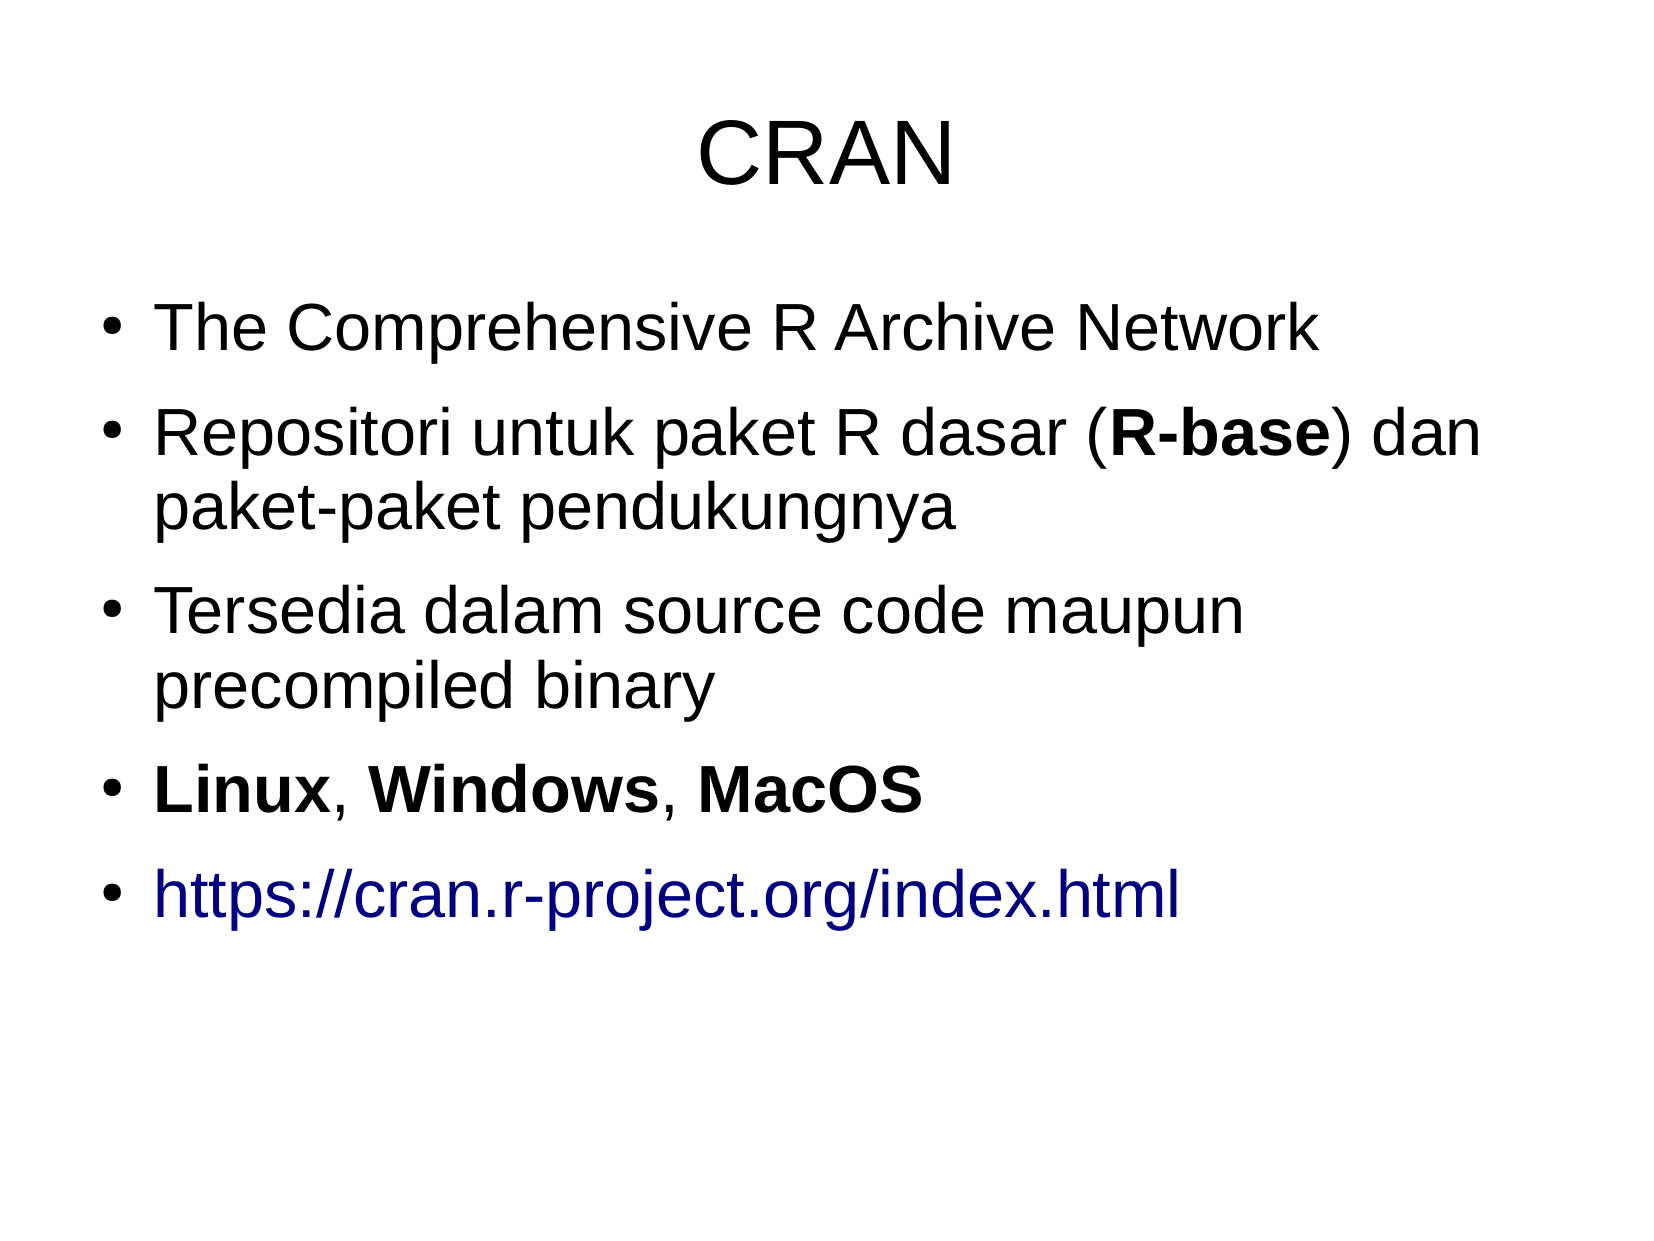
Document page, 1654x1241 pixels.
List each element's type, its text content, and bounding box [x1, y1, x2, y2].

list The Comprehensive R Archive Network Repositori untuk paket R dasar (R-base) dan paket-paket pendukungnya Tersedia dalam source code maupun precompiled binary Linux, Windows, MacOS https://cran.r-project.org/index.html [82, 290, 1571, 1010]
title CRAN [82, 49, 1571, 257]
